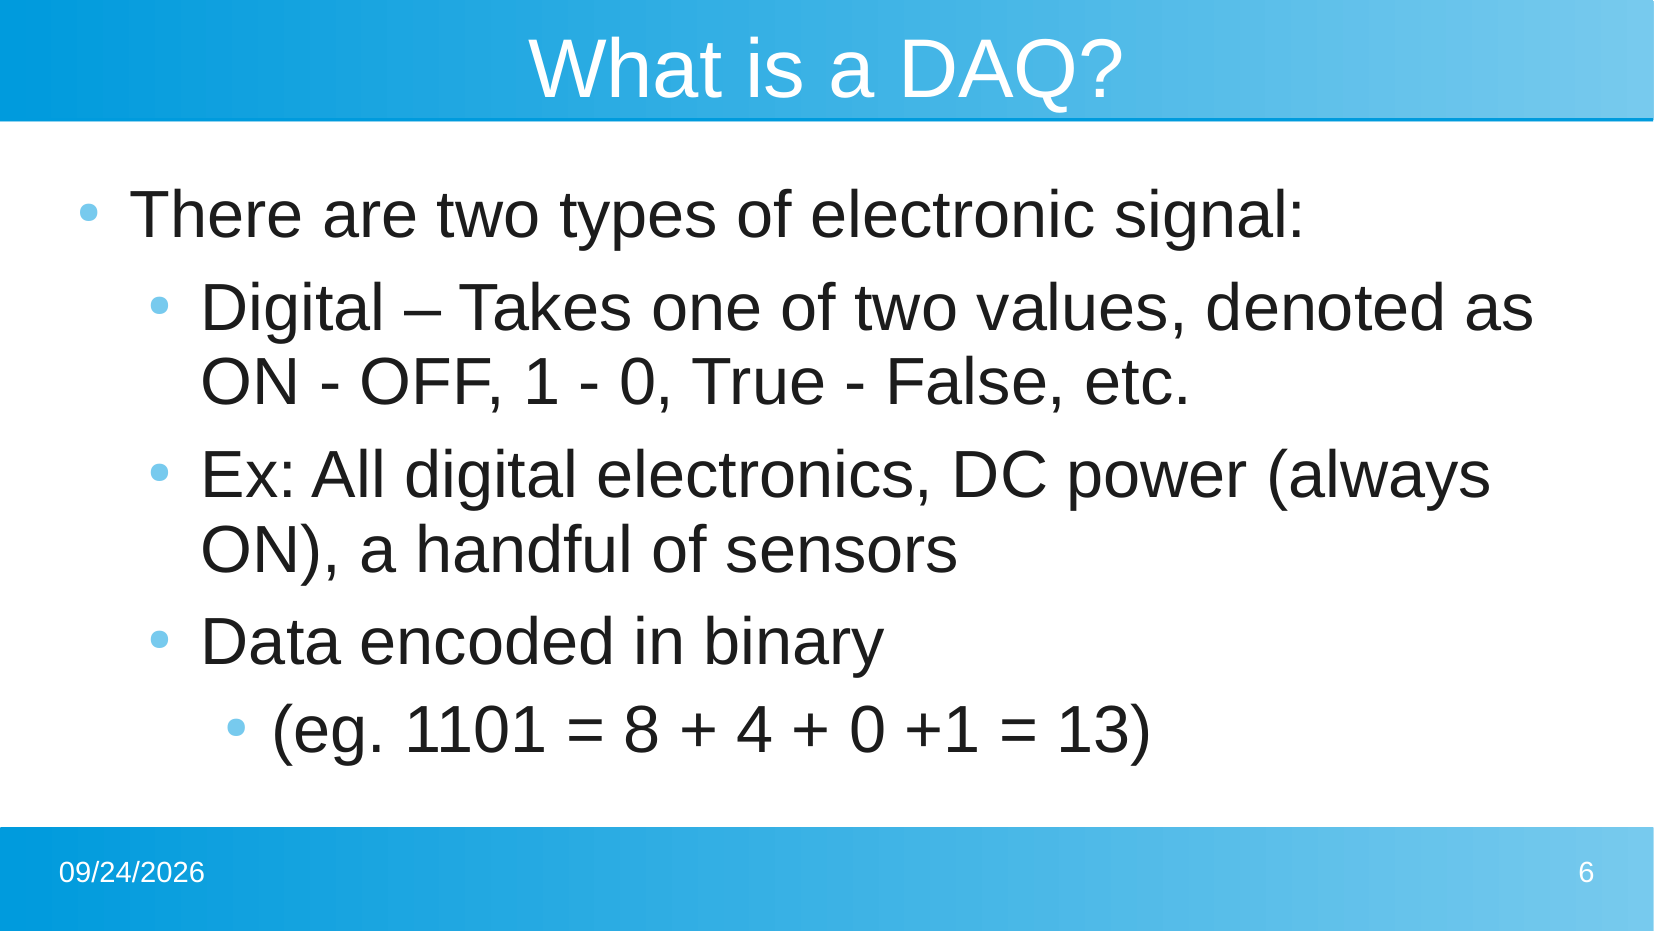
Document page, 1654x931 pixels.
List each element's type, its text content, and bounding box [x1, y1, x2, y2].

list There are two types of electronic signal: Digital – Takes one of two values, denoted as ON - OFF, 1 - 0, True - False, etc. Ex: All digital electronics, DC power (always ON), a handful of sensors Data encoded in binary (eg. 1101 = 8 + 4 + 0 +1 = 13) [59, 177, 1595, 768]
title What is a DAQ? [59, 22, 1595, 116]
